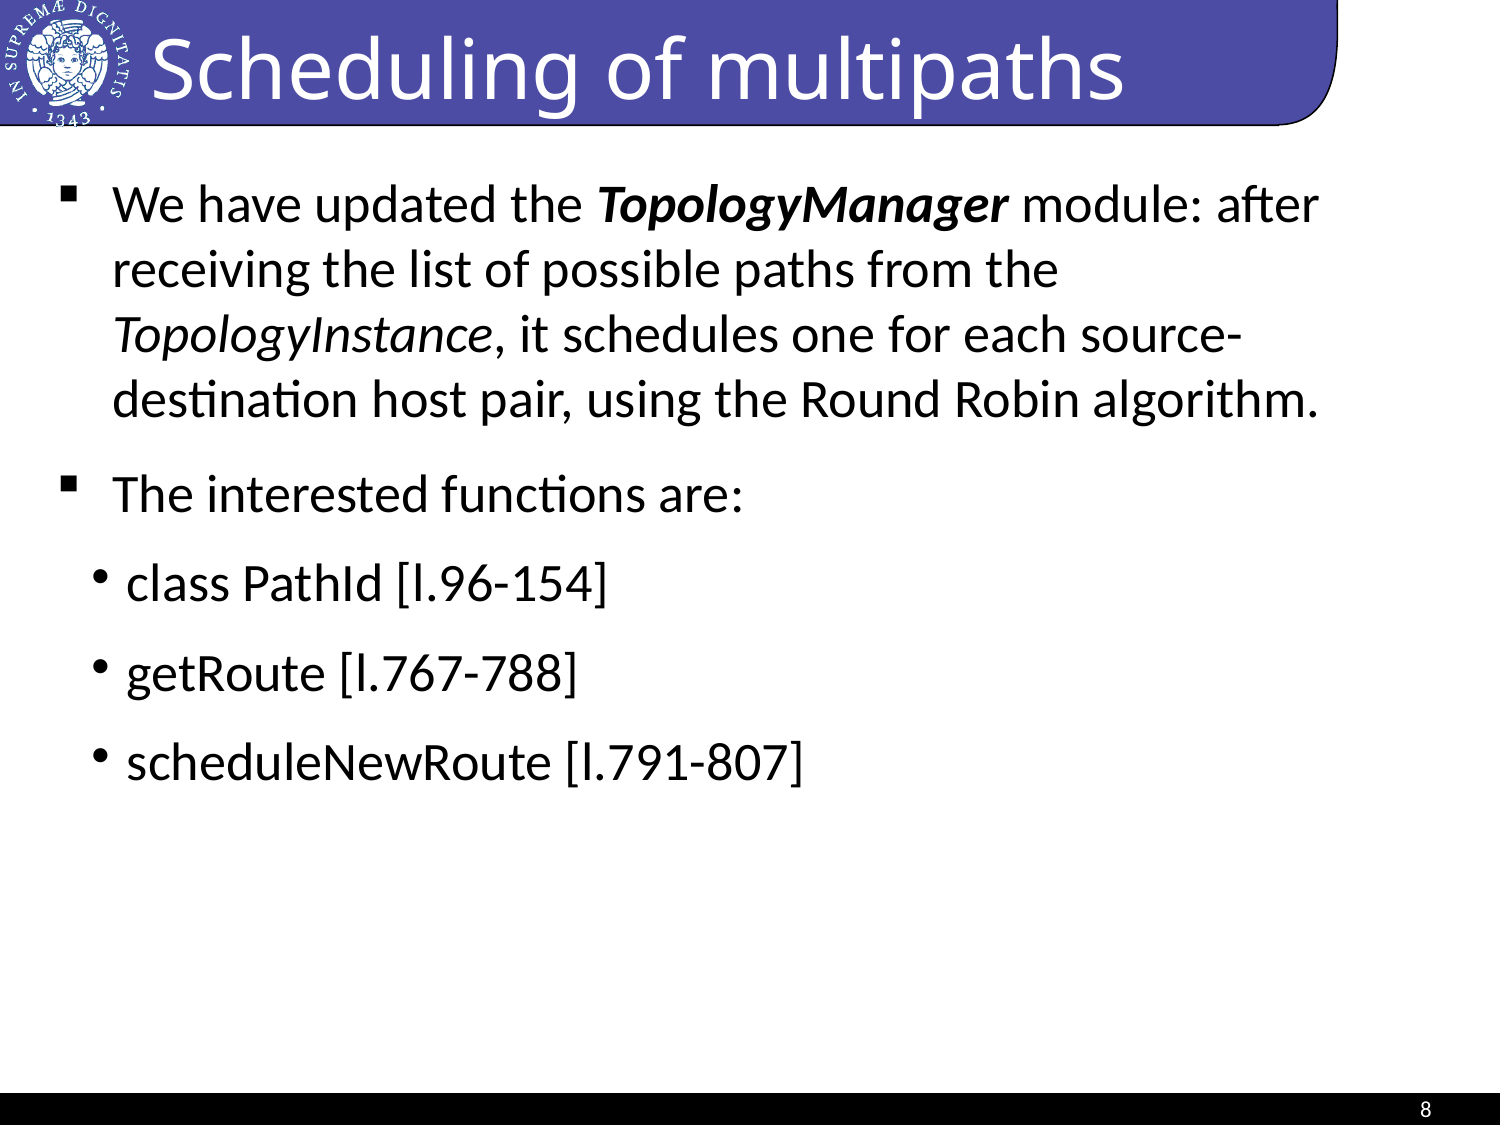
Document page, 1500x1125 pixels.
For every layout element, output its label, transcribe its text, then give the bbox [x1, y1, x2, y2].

text_box <numero> [2, 1086, 1500, 1125]
picture [2, 0, 133, 130]
text_box Scheduling of multipaths [135, 7, 1341, 126]
text_box We have updated the TopologyManager module: after receiving the list of possible paths from the TopologyInstance, it schedules one for each source-destination host pair, using the Round Robin algorithm. The interested functions are: class PathId [l.96-154] getRoute [l.767-788] scheduleNewRoute [l.791-807] [41, 160, 1459, 1086]
